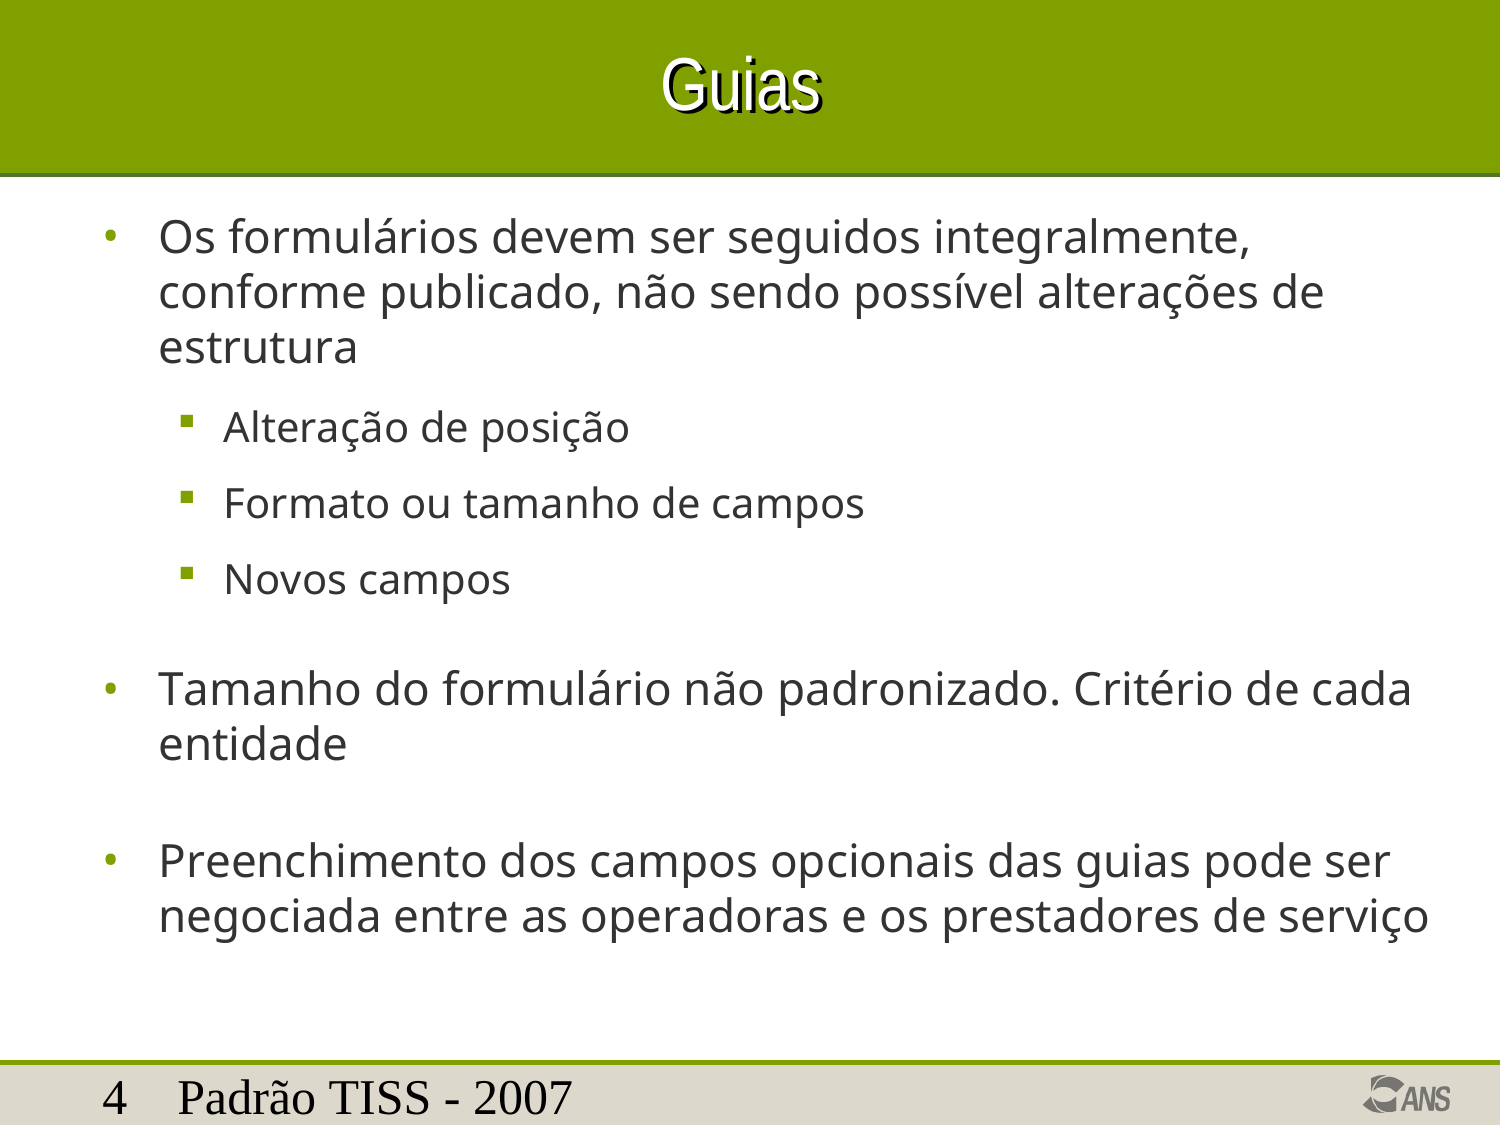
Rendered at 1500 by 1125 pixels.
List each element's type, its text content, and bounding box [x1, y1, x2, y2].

list Os formulários devem ser seguidos integralmente, conforme publicado, não sendo possível alterações de estrutura Alteração de posição Formato ou tamanho de campos Novos campos Tamanho do formulário não padronizado. Critério de cada entidade Preenchimento dos campos opcionais das guias pode ser negociada entre as operadoras e os prestadores de serviço [87, 200, 1450, 1000]
picture [1362, 1075, 1450, 1113]
title Guias [24, 10, 1475, 161]
